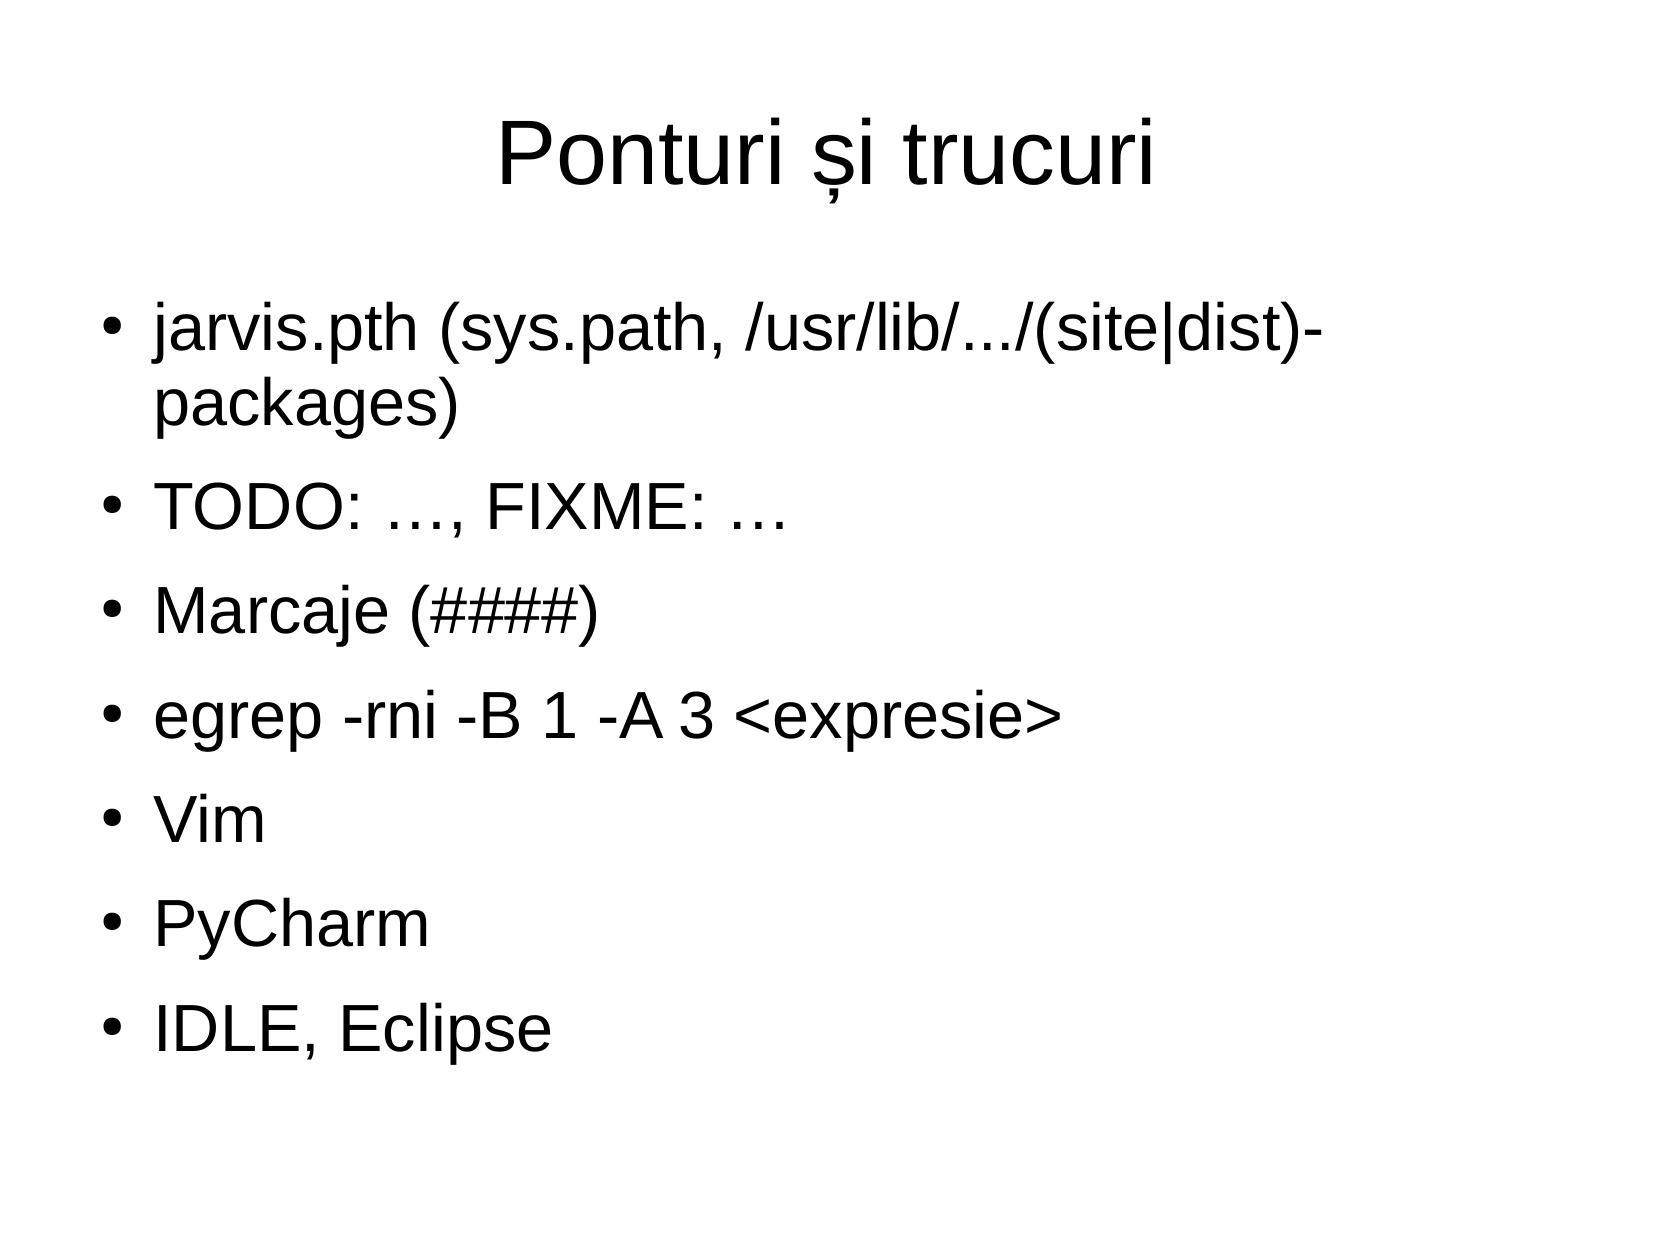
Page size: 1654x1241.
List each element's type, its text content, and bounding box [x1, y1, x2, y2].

title Ponturi și trucuri [82, 49, 1571, 257]
list jarvis.pth (sys.path, /usr/lib/.../(site|dist)-packages) TODO: …, FIXME: … Marcaje (####) egrep -rni -B 1 -A 3 <expresie> Vim PyCharm IDLE, Eclipse [82, 290, 1571, 1156]
